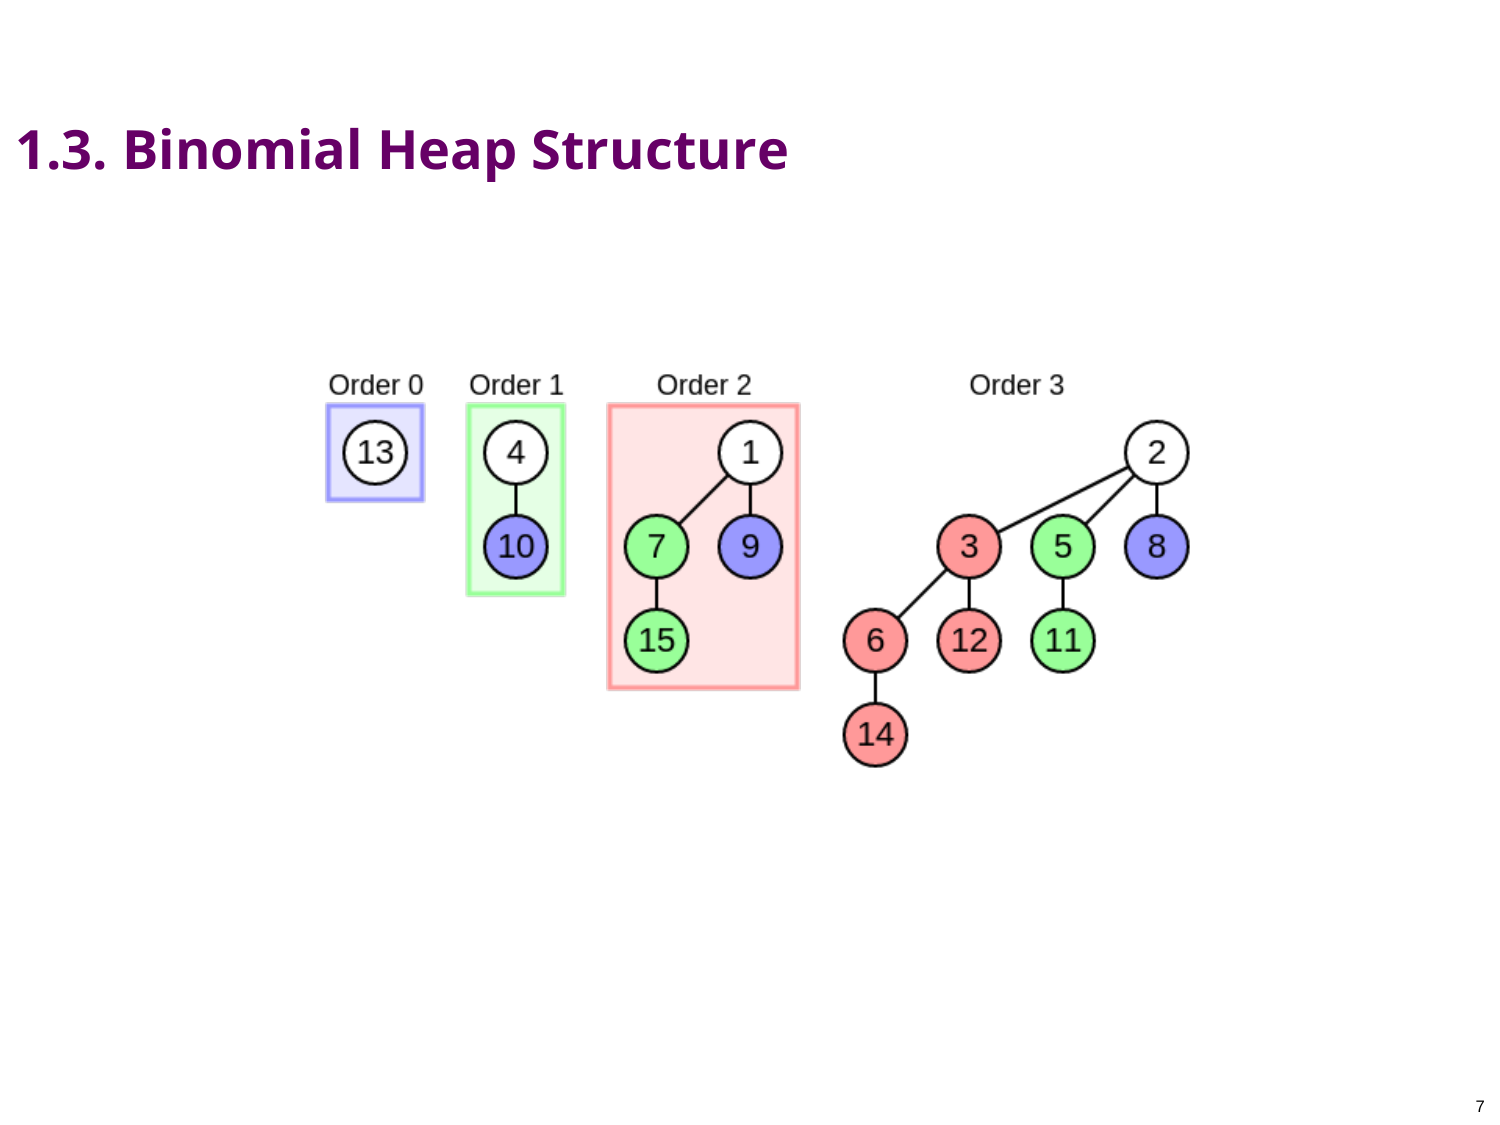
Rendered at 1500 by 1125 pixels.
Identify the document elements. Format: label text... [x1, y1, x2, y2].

text_box <number> [1187, 1087, 1500, 1125]
title 1.3. Binomial Heap Structure [0, 87, 1500, 225]
picture [313, 359, 1204, 782]
